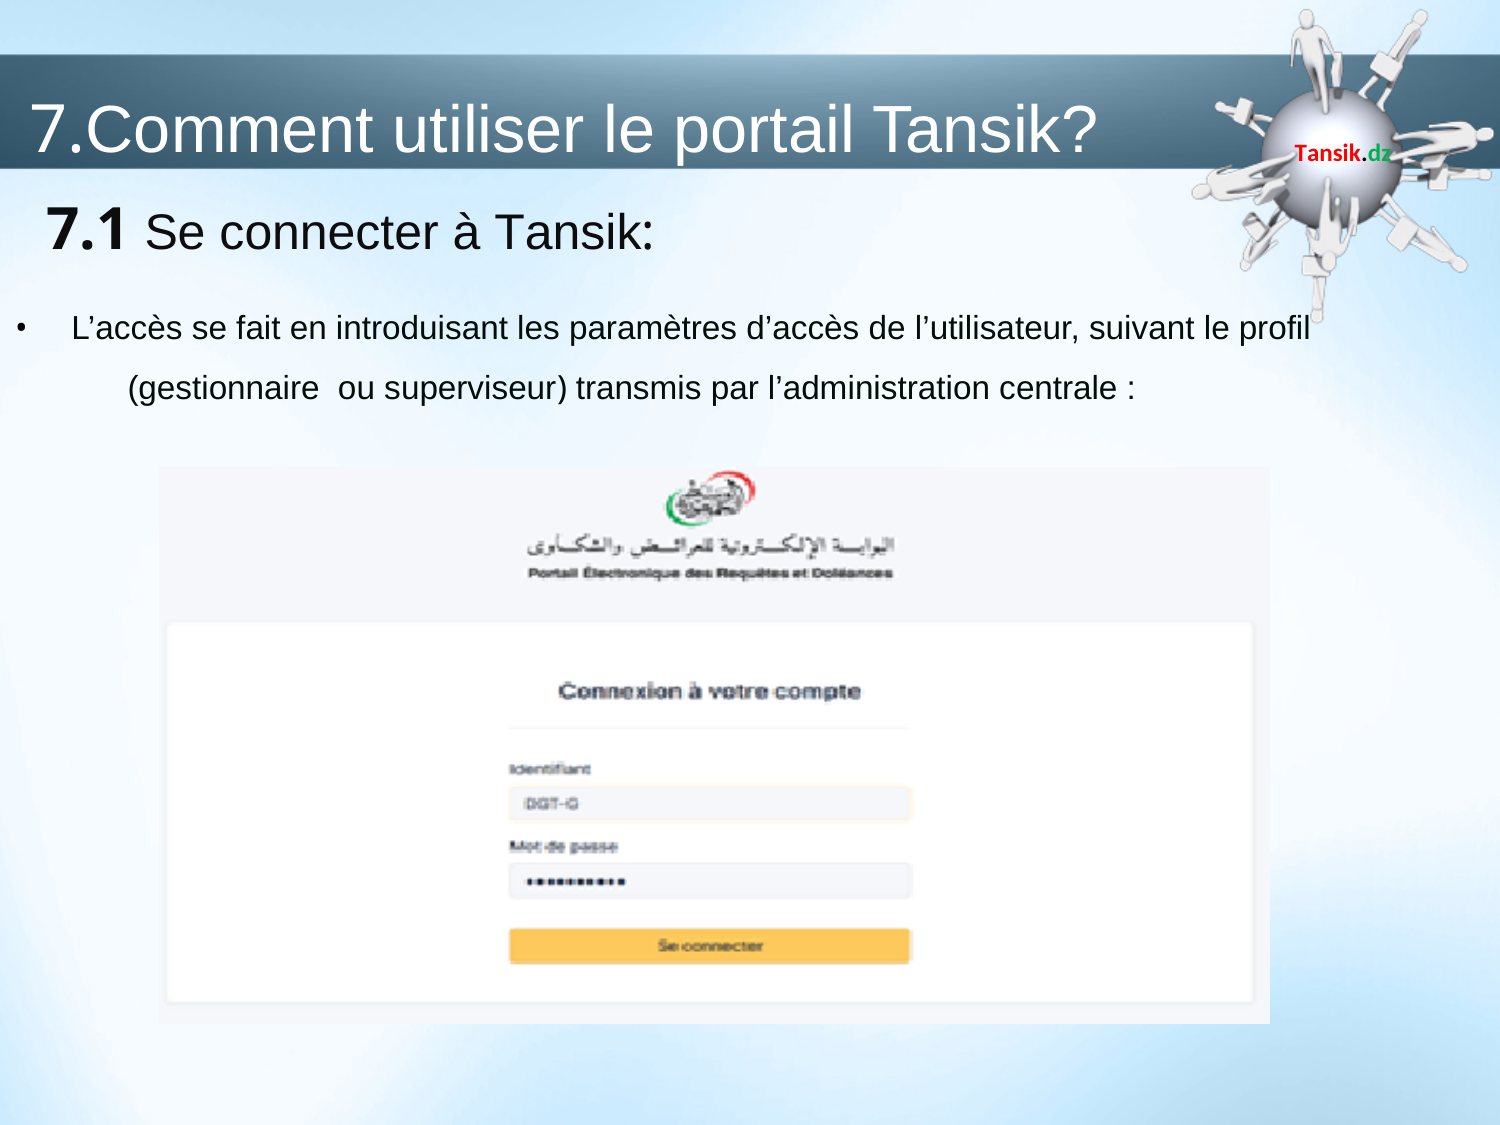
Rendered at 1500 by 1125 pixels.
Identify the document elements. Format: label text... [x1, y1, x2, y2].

text_box Tansik.dz [1279, 128, 1422, 185]
text_box L’accès se fait en introduisant les paramètres d’accès de l’utilisateur, suivant le profil (gestionnaire ou superviseur) transmis par l’administration centrale : [0, 278, 1469, 1093]
title 7.Comment utiliser le portail Tansik? [14, 67, 1153, 185]
picture [159, 468, 1270, 1024]
text_box 7.1 Se connecter à Tansik: [31, 167, 1232, 278]
